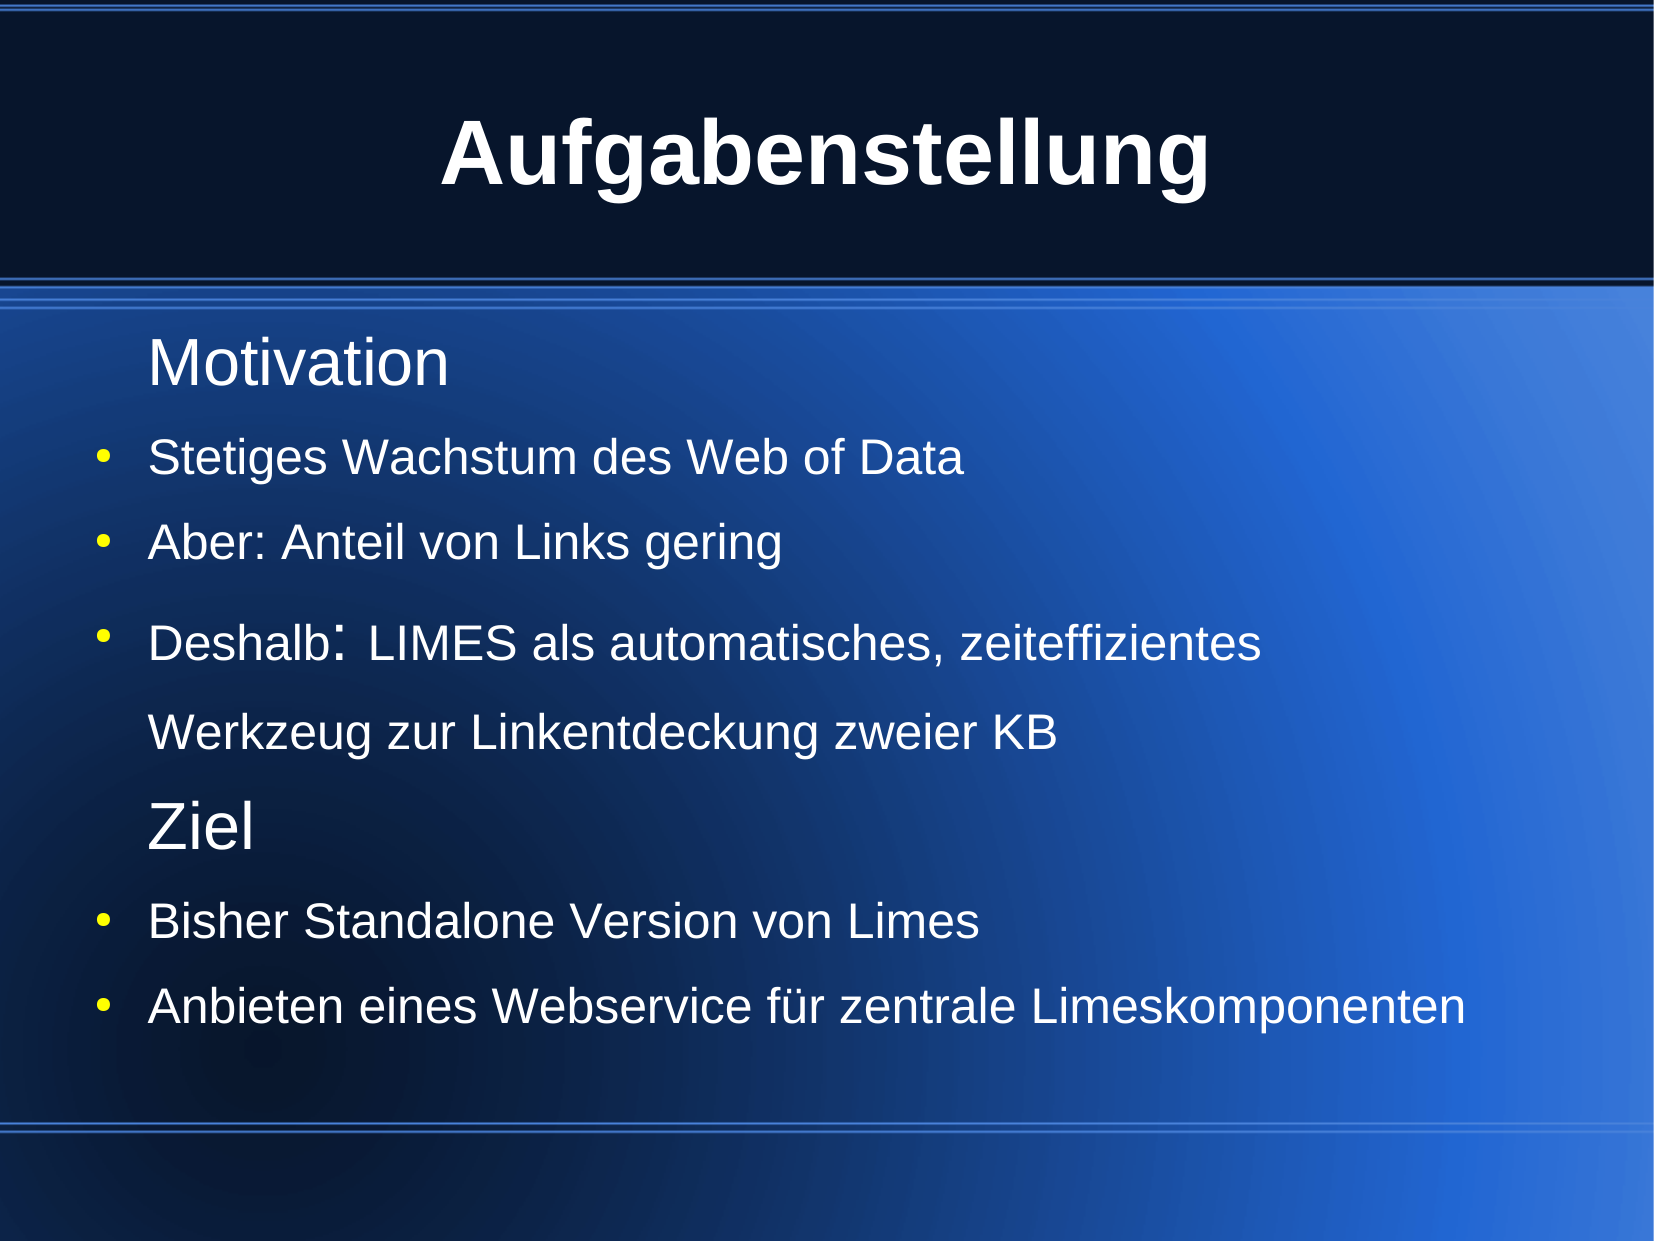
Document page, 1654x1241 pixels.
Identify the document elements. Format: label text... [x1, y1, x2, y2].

title Aufgabenstellung [82, 49, 1571, 257]
picture [0, 0, 1654, 1241]
list Motivation Stetiges Wachstum des Web of Data Aber: Anteil von Links gering Deshalb: LIMES als automatisches, zeiteffizientes Werkzeug zur Linkentdeckung zweier KB Ziel Bisher Standalone Version von Limes Anbieten eines Webservice für zentrale Limeskomponenten [76, 324, 1565, 1139]
